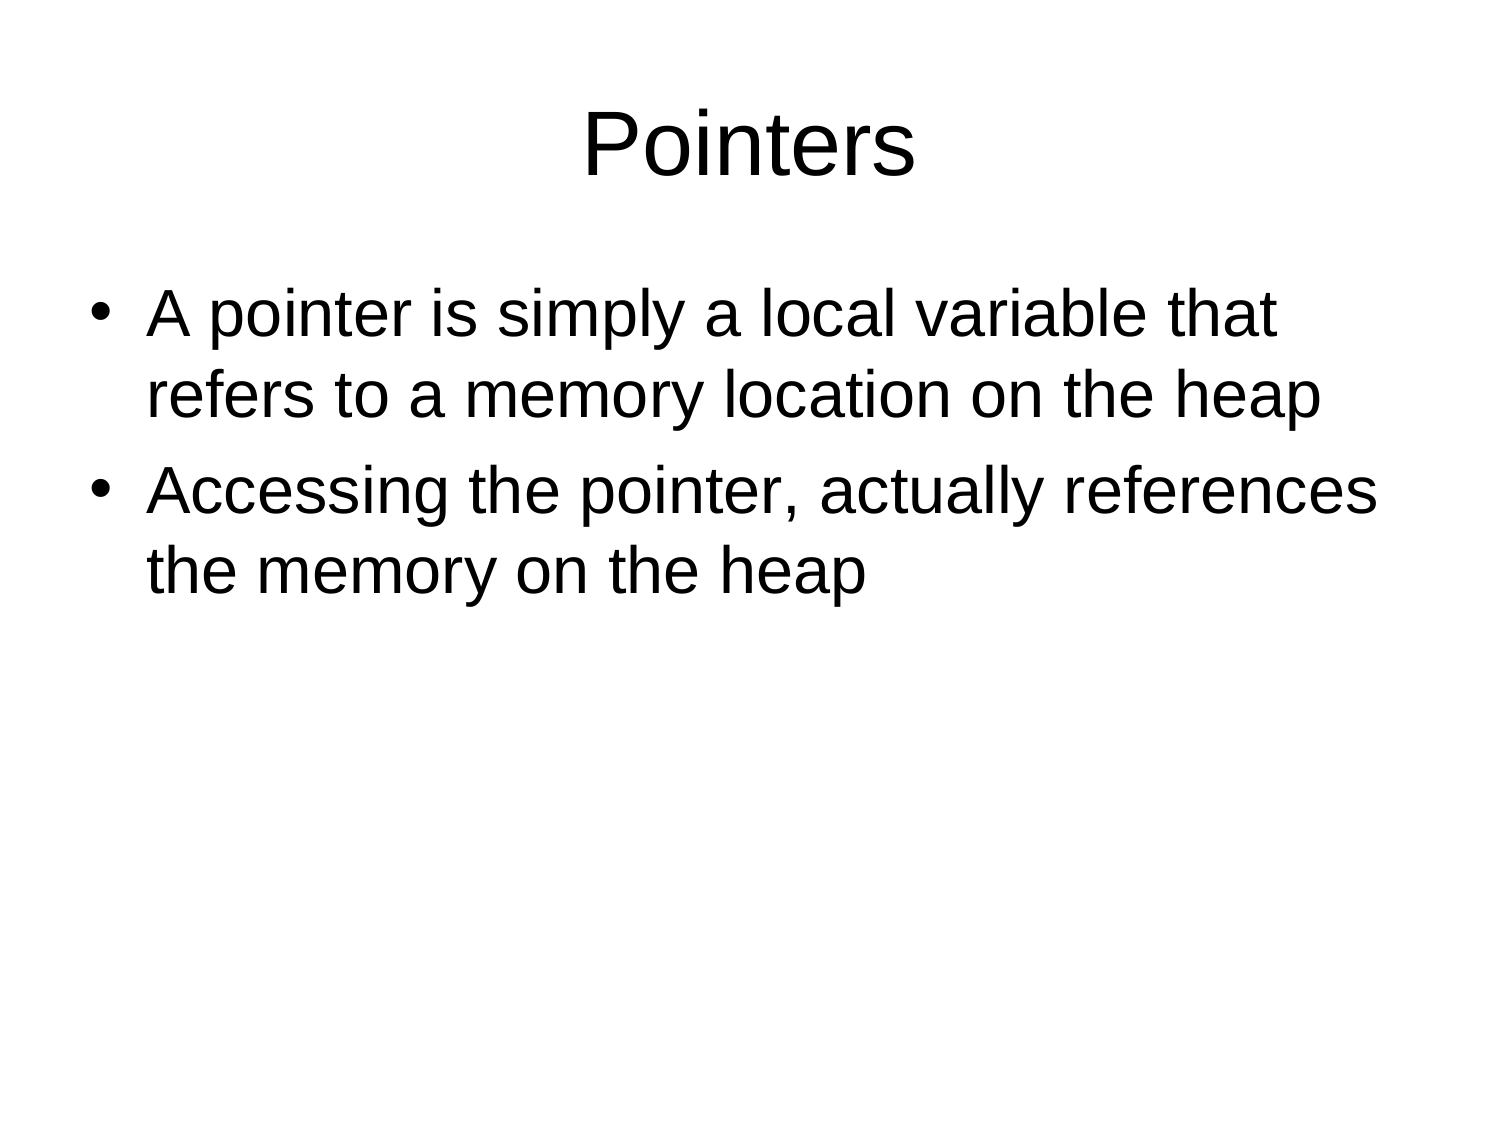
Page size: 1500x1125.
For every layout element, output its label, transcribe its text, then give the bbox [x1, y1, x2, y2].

list A pointer is simply a local variable that refers to a memory location on the heap Accessing the pointer, actually references the memory on the heap [75, 262, 1426, 1005]
title Pointers [75, 45, 1426, 233]
